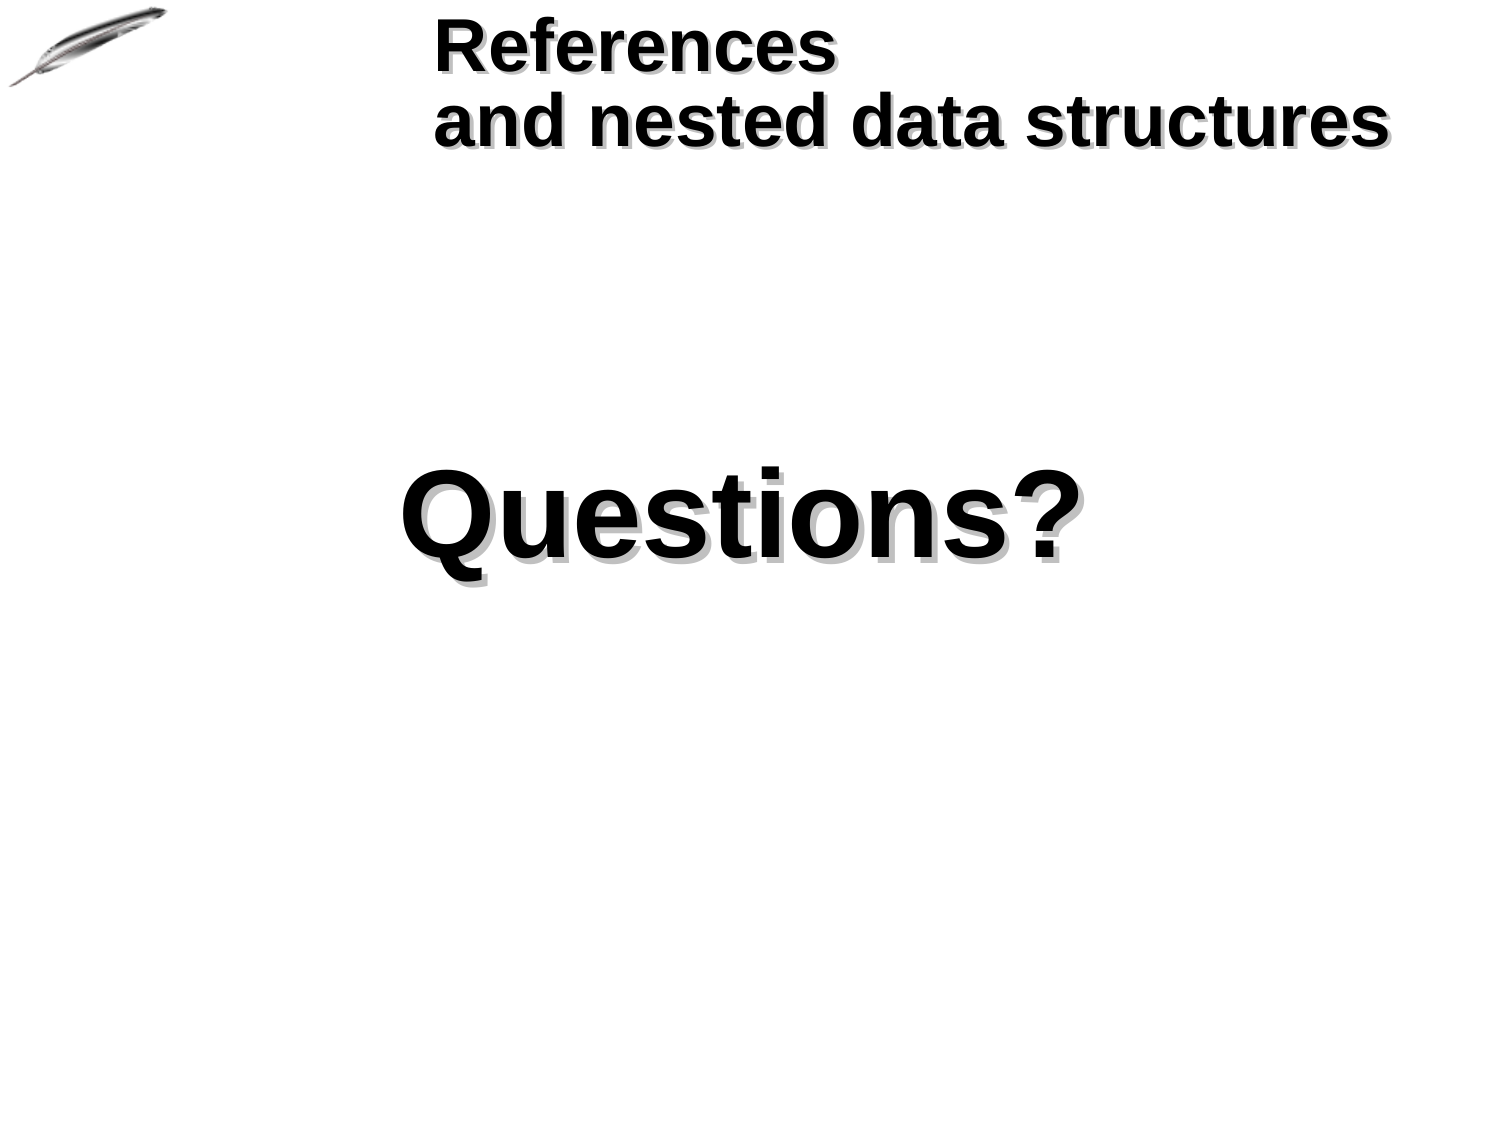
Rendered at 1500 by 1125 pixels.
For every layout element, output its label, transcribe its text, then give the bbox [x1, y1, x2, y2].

picture [5, 5, 173, 89]
list Questions? [383, 444, 1140, 646]
title References and nested data structures [419, 0, 1459, 174]
